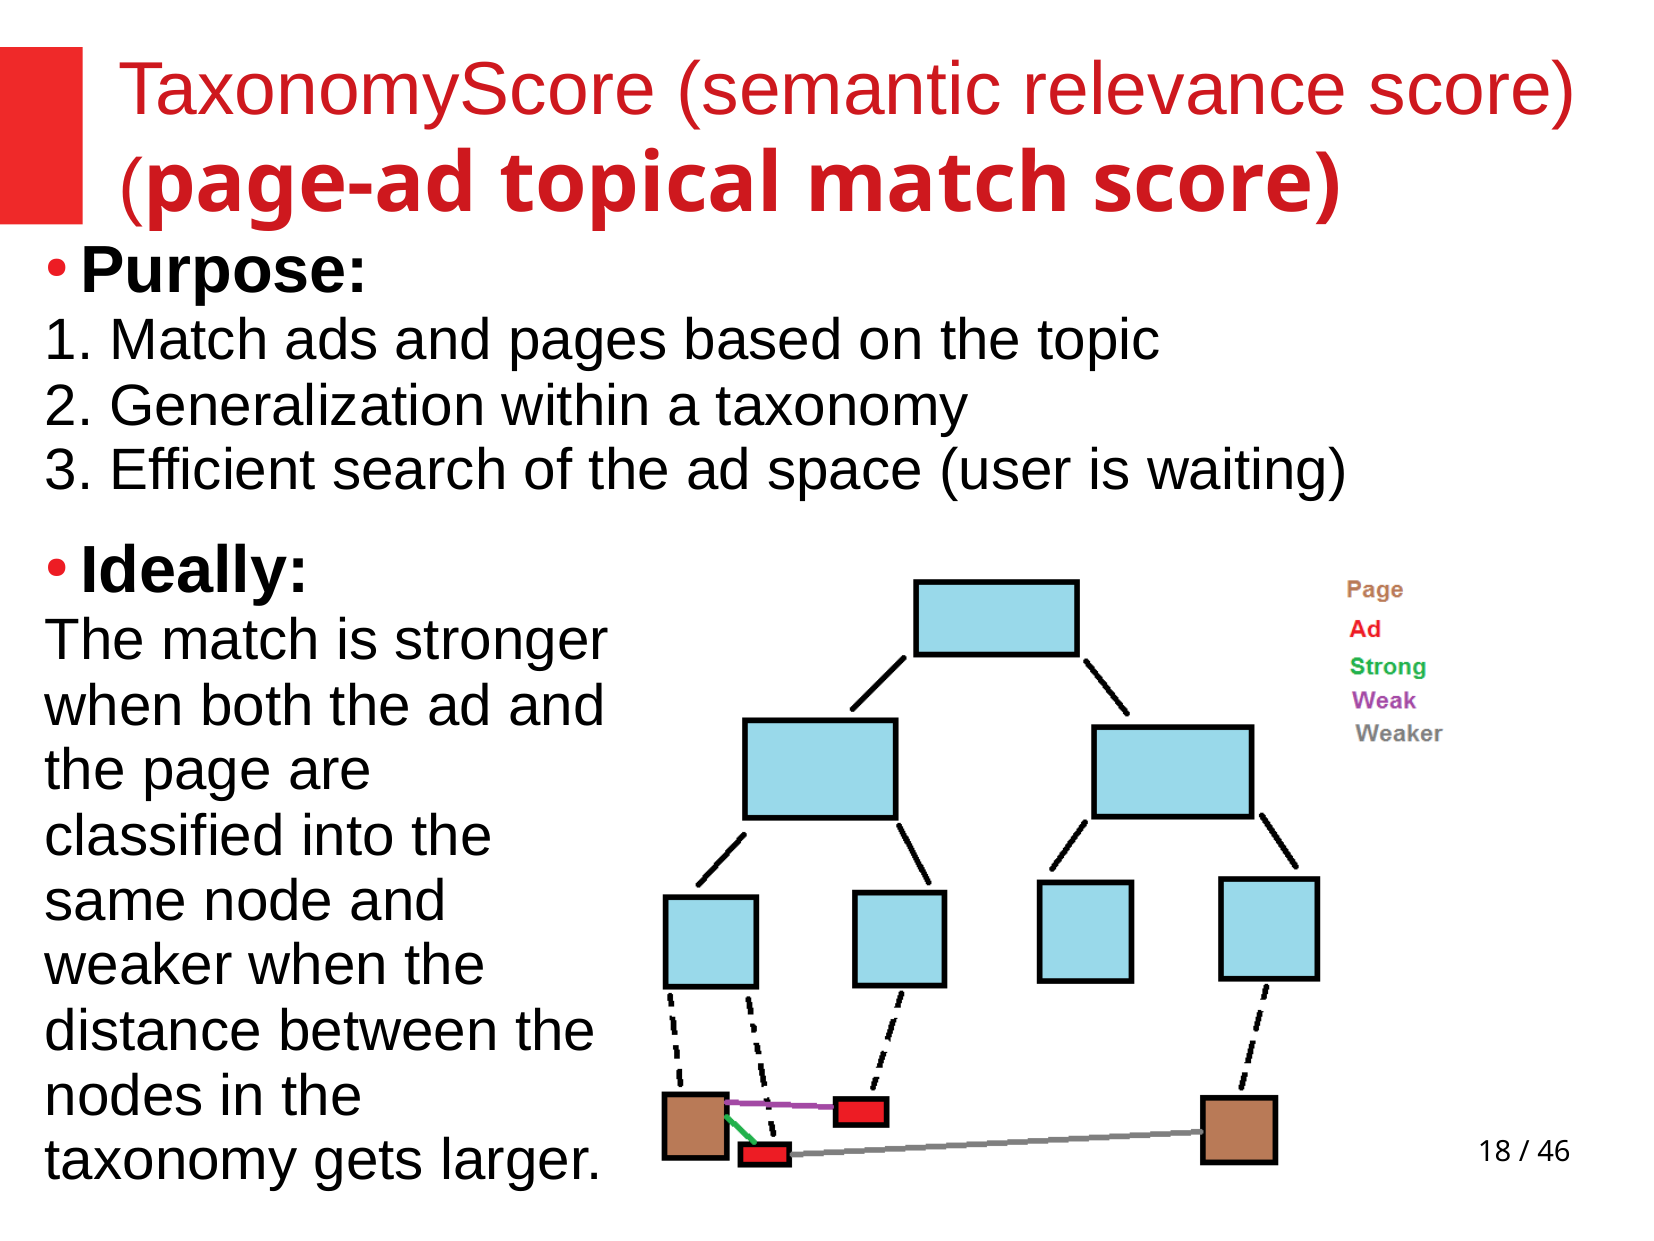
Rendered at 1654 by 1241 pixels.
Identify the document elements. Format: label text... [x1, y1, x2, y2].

text_box Ideally: The match is stronger when both the ad and the page are classified into the same node and weaker when the distance between the nodes in the taxonomy gets larger. [30, 525, 631, 1216]
picture [631, 560, 1471, 1171]
text_box Purpose: 1. Match ads and pages based on the topic 2. Generalization within a taxonomy 3. Efficient search of the ad space (user is waiting) [30, 225, 1654, 552]
title TaxonomyScore (semantic relevance score) (page-ad topical match score) [118, 30, 1606, 225]
